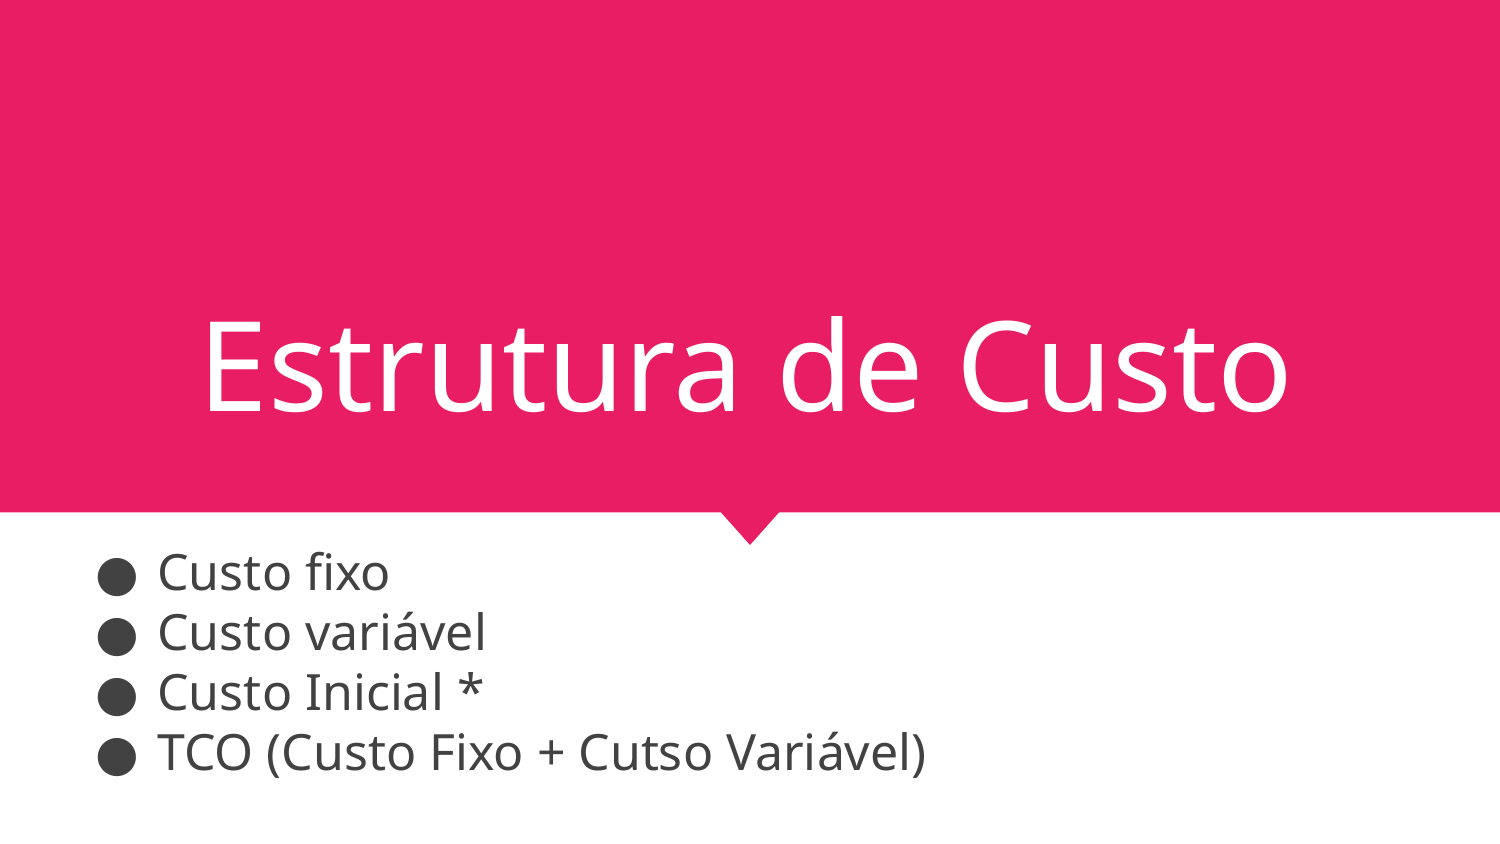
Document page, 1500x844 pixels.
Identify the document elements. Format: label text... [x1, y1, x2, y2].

subtitle Custo fixo Custo variável Custo Inicial * TCO (Custo Fixo + Cutso Variável) [67, 557, 1427, 765]
title Estrutura de Custo [67, 105, 1427, 452]
